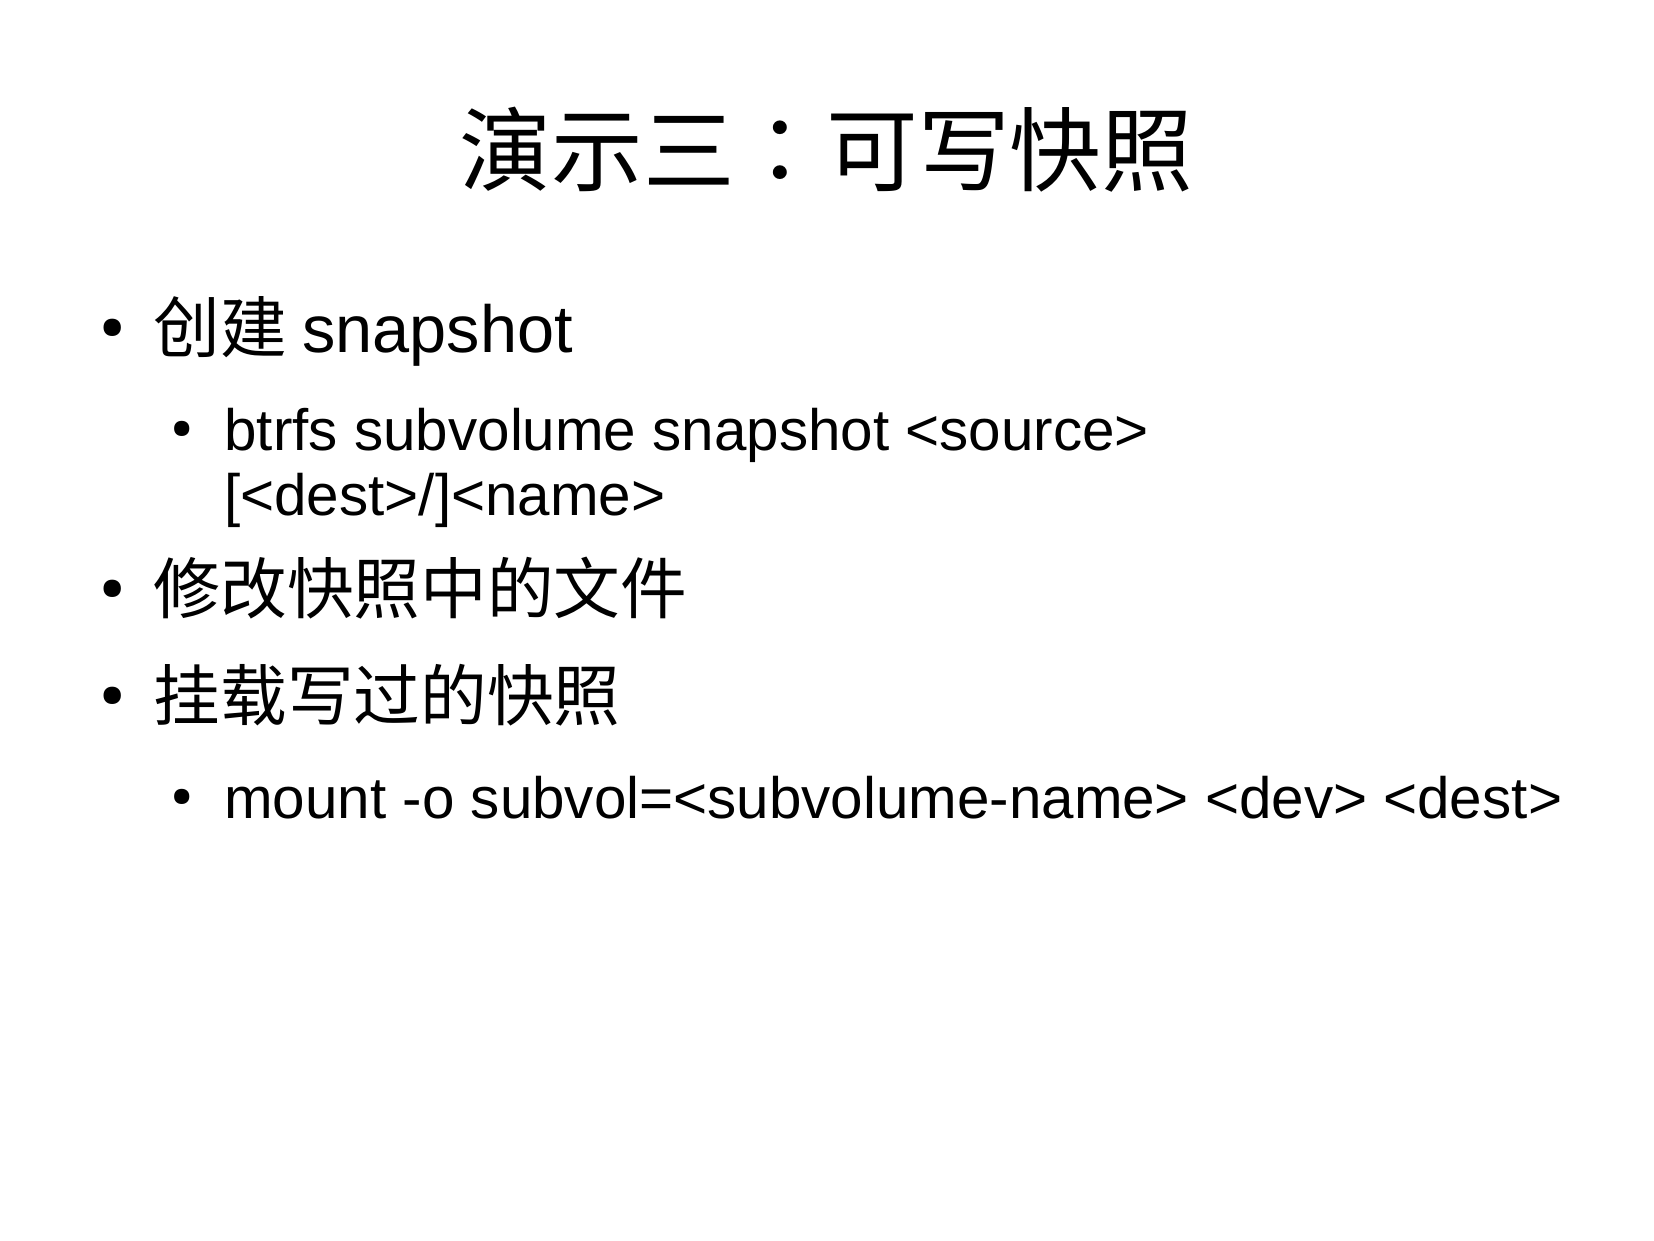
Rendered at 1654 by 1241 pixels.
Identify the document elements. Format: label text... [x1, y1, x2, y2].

title 演示三：可写快照 [82, 56, 1571, 250]
list 创建snapshot btrfs subvolume snapshot <source> [<dest>/]<name> 修改快照中的文件 挂载写过的快照 mount -o subvol=<subvolume-name> <dev> <dest> [82, 290, 1571, 1109]
